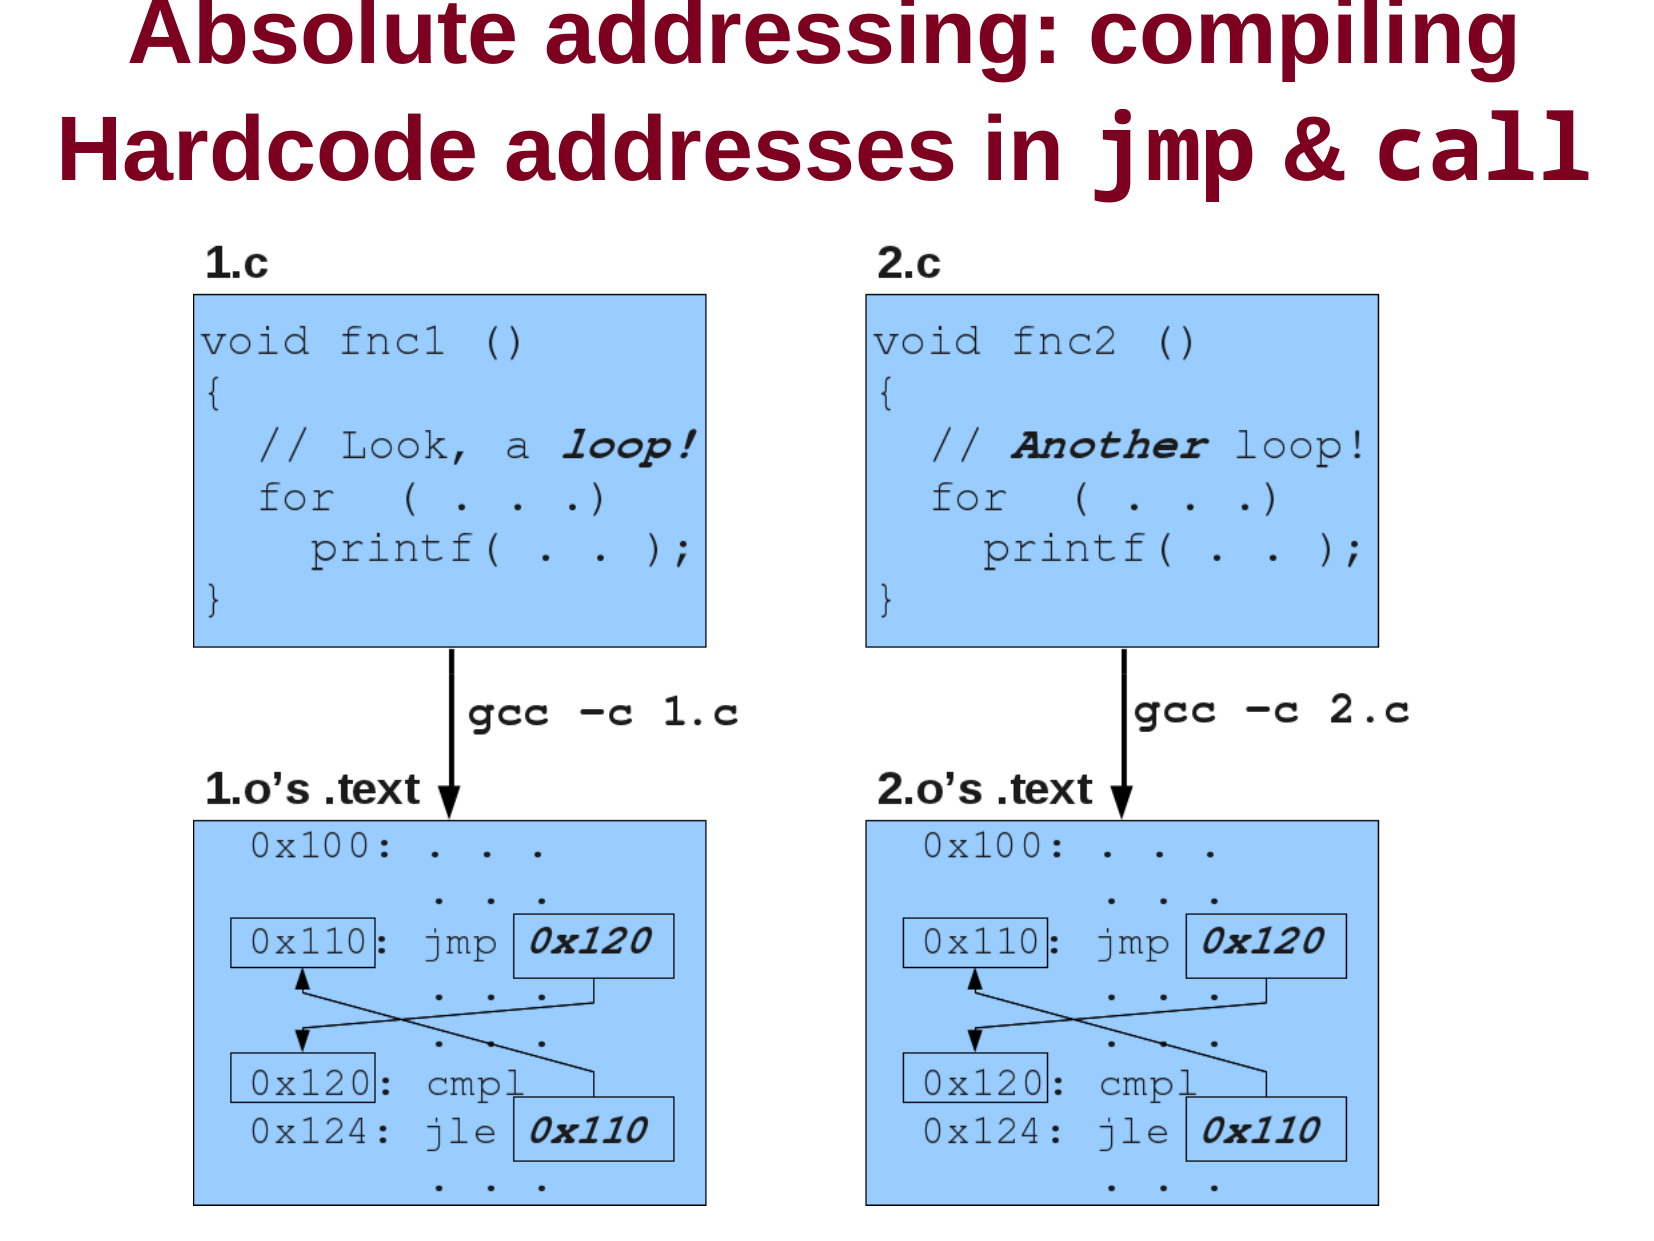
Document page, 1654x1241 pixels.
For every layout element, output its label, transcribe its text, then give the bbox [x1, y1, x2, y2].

title Absolute addressing: compiling Hardcode addresses in jmp & call [37, 0, 1613, 200]
picture [0, 0, 1654, 1241]
